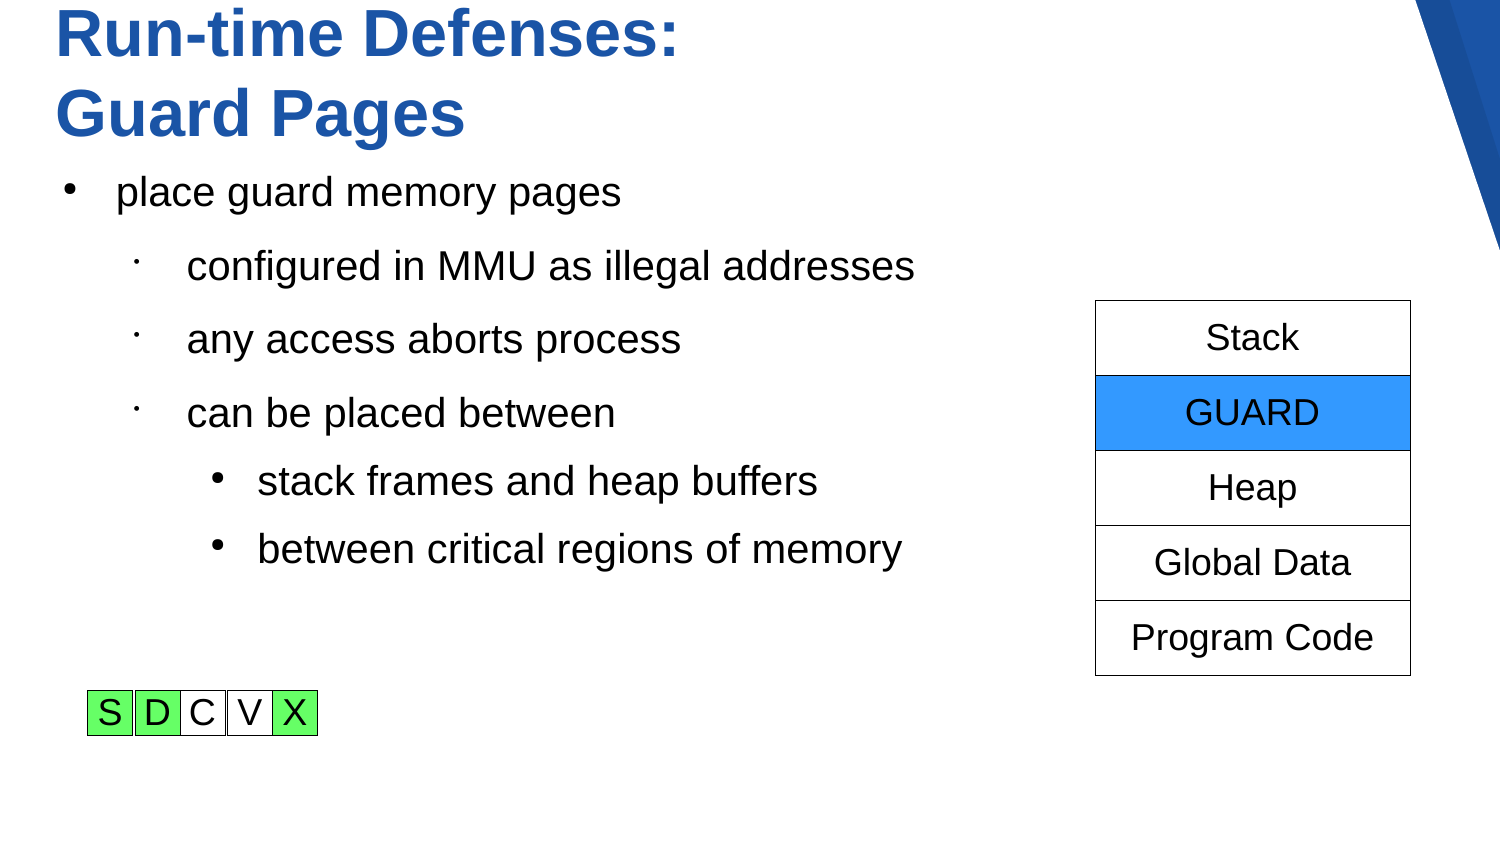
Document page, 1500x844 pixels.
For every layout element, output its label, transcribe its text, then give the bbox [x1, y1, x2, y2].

text_box GUARD [1095, 375, 1411, 451]
text_box Global Data [1095, 526, 1411, 601]
list place guard memory pages configured in MMU as illegal addresses any access aborts process can be placed between stack frames and heap buffers between critical regions of memory [30, 150, 1486, 721]
text_box X [272, 690, 318, 736]
text_box Program Code [1095, 601, 1411, 676]
text_box Heap [1095, 451, 1411, 526]
text_box C [180, 690, 226, 736]
text_box S [87, 690, 133, 736]
text_box Stack [1095, 300, 1411, 375]
text_box V [227, 690, 272, 736]
text_box D [135, 690, 180, 736]
title Run-time Defenses: Guard Pages [40, 97, 1306, 166]
